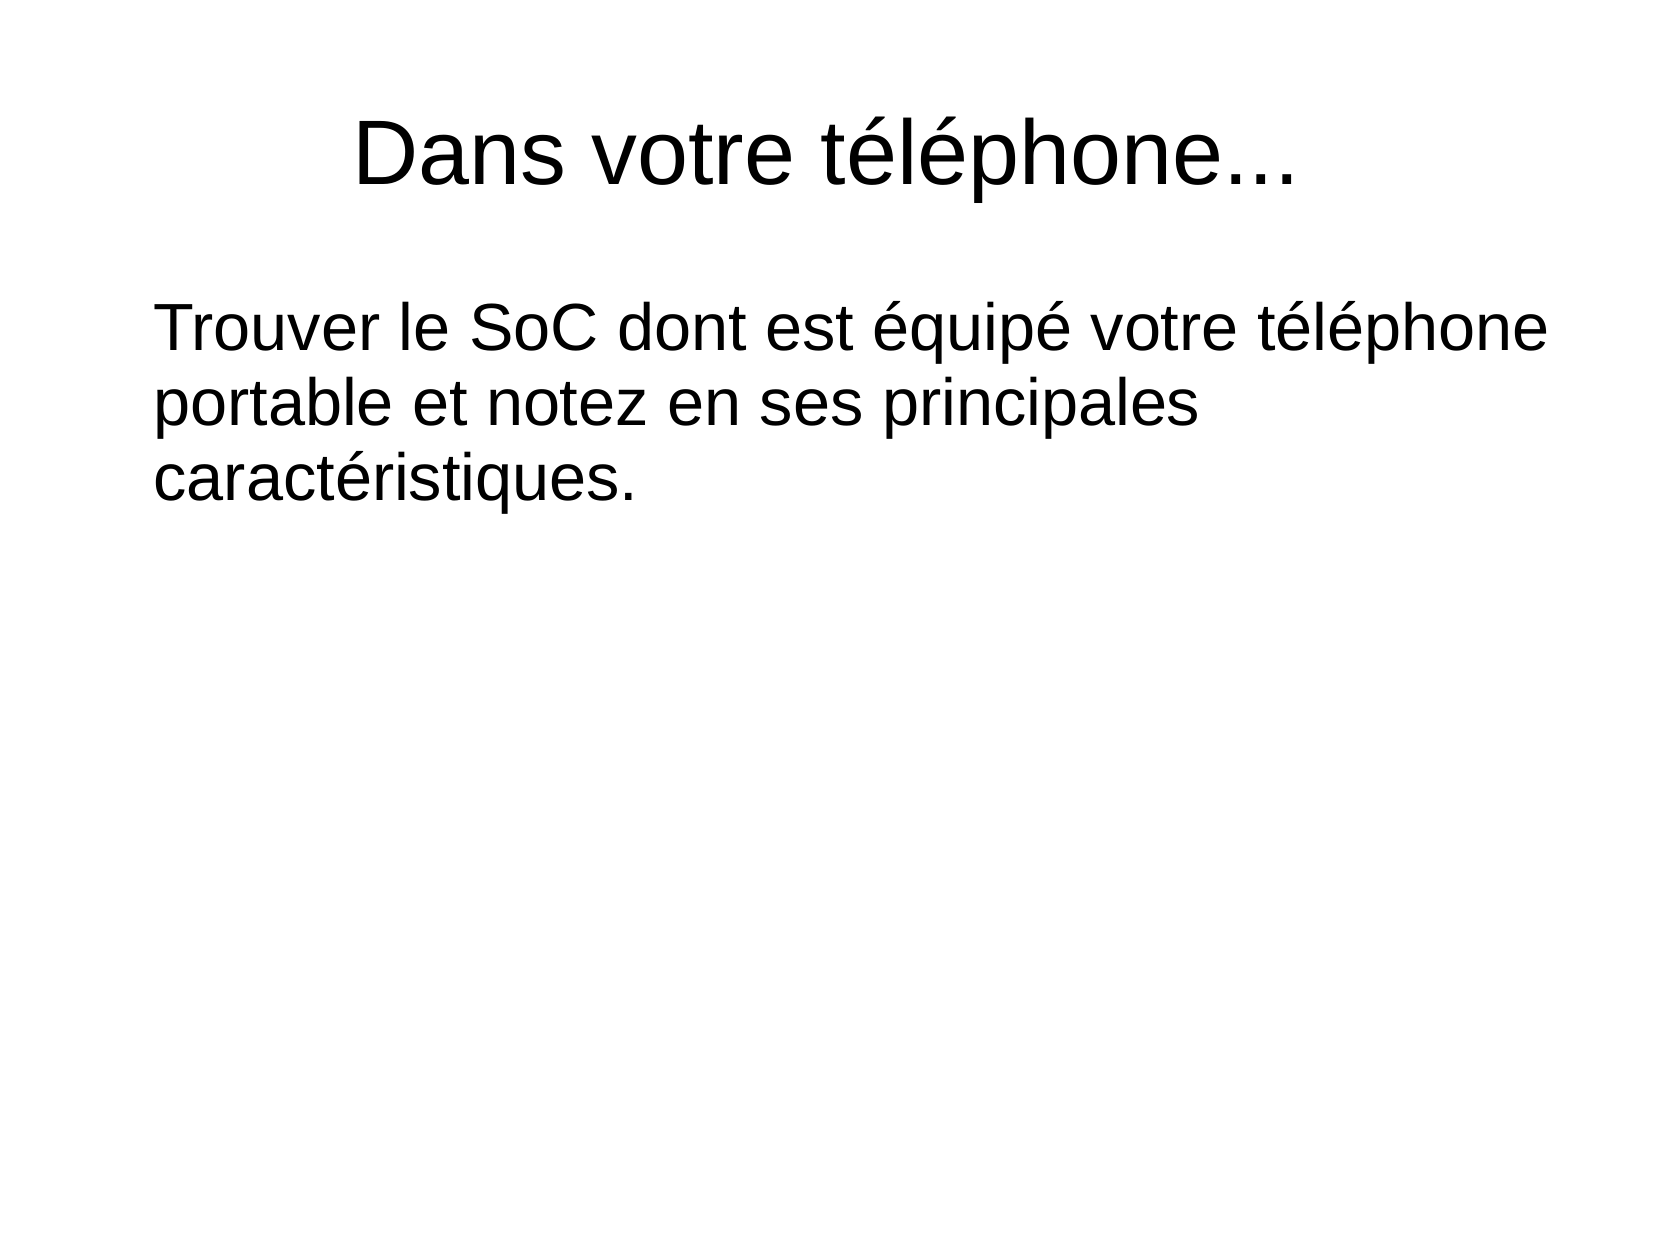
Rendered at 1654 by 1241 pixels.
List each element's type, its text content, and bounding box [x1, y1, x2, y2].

list Trouver le SoC dont est équipé votre téléphone portable et notez en ses principales caractéristiques. [82, 290, 1571, 1109]
title Dans votre téléphone... [82, 49, 1571, 257]
